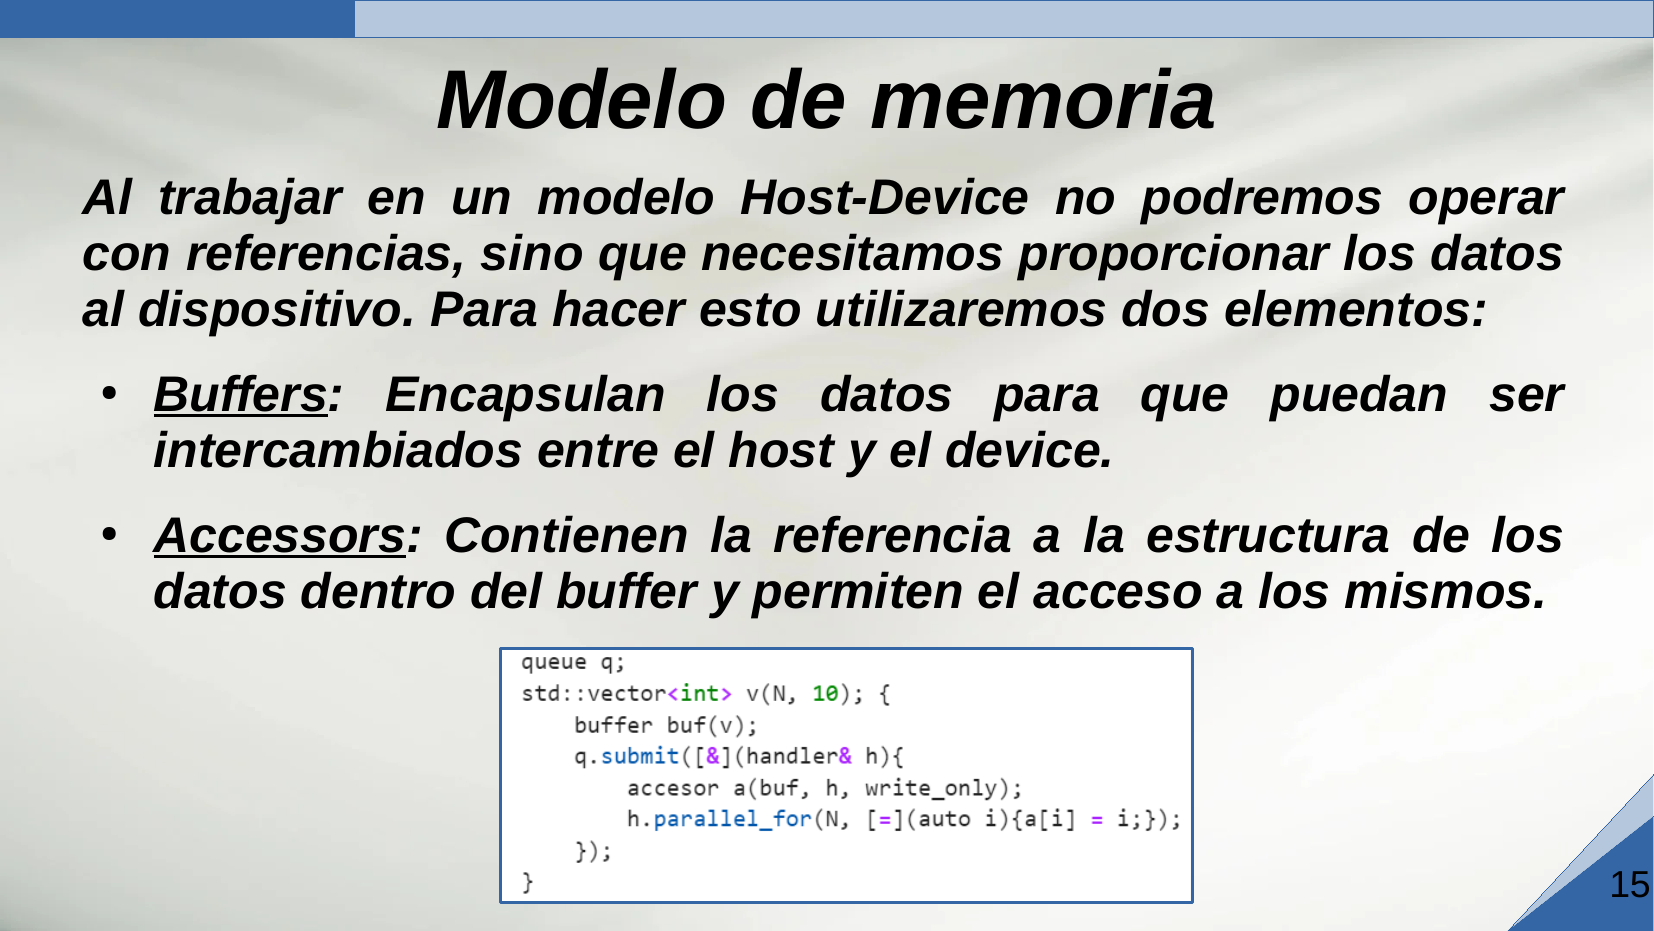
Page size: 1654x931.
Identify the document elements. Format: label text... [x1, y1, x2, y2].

text_box <número> [1594, 856, 1654, 927]
list Al trabajar en un modelo Host-Device no podremos operar con referencias, sino que necesitamos proporcionar los datos al dispositivo. Para hacer esto utilizaremos dos elementos: Buffers: Encapsulan los datos para que puedan ser intercambiados entre el host y el device. Accessors: Contienen la referencia a la estructura de los datos dentro del buffer y permiten el acceso a los mismos. [82, 178, 1565, 650]
text_box [0, 0, 1654, 38]
text_box [1507, 773, 1654, 931]
title Modelo de memoria [82, 21, 1571, 178]
picture [0, 38, 1654, 931]
picture [501, 649, 1191, 902]
